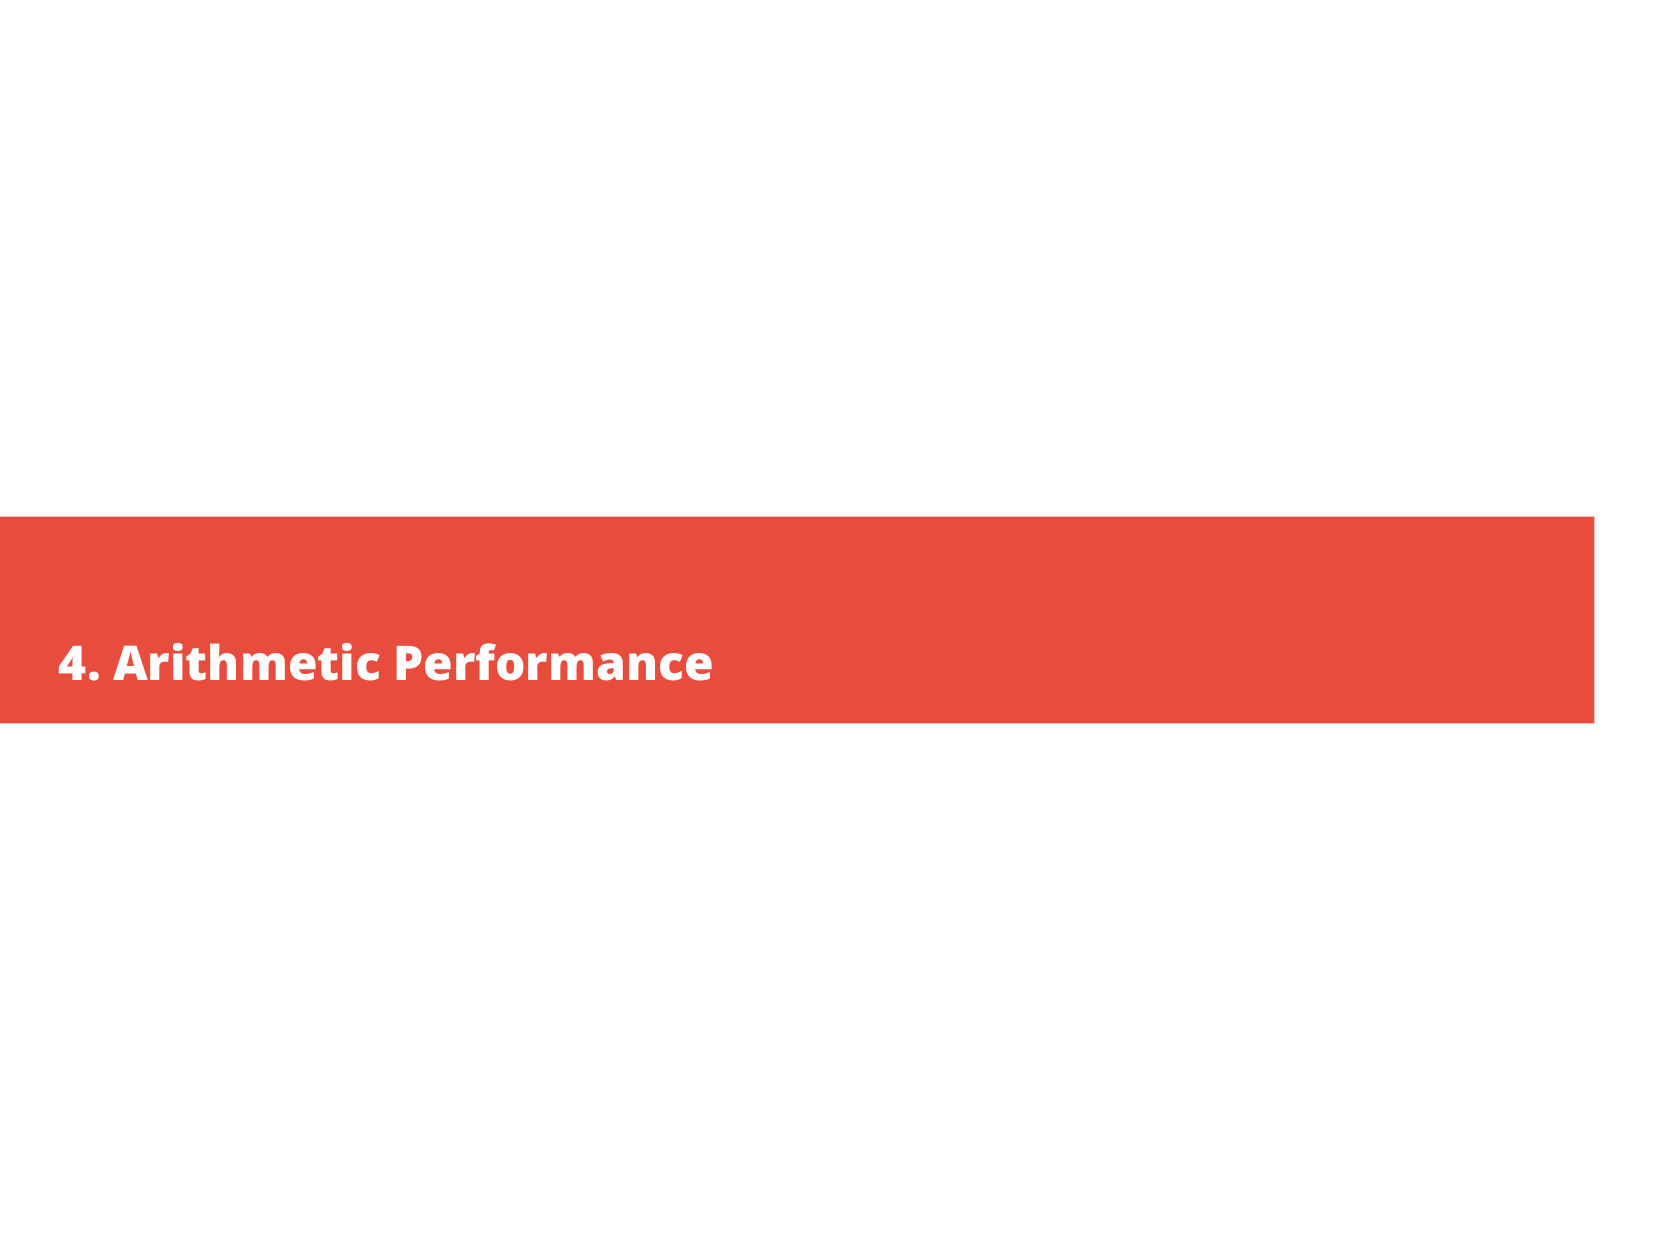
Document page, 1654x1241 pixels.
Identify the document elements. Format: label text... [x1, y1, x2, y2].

title 4. Arithmetic Performance [59, 546, 1595, 694]
